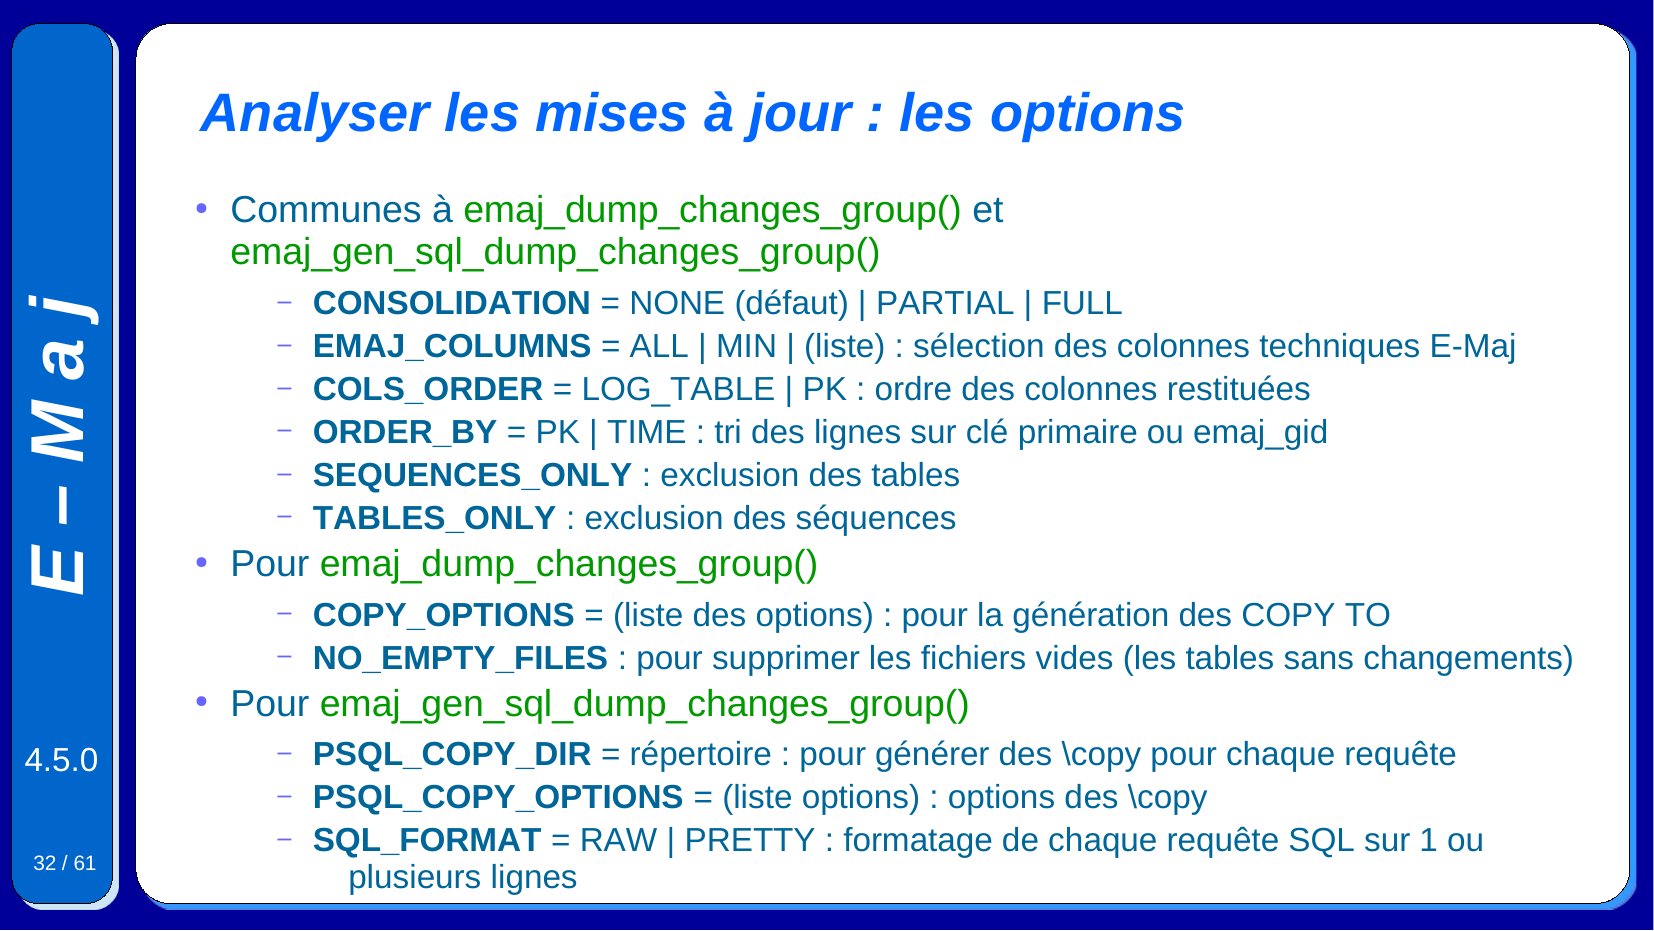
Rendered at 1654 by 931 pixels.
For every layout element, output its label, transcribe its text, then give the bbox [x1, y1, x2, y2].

list Communes à emaj_dump_changes_group() et emaj_gen_sql_dump_changes_group() CONSOLIDATION = NONE (défaut) | PARTIAL | FULL EMAJ_COLUMNS = ALL | MIN | (liste) : sélection des colonnes techniques E-Maj COLS_ORDER = LOG_TABLE | PK : ordre des colonnes restituées ORDER_BY = PK | TIME : tri des lignes sur clé primaire ou emaj_gid SEQUENCES_ONLY : exclusion des tables TABLES_ONLY : exclusion des séquences Pour emaj_dump_changes_group() COPY_OPTIONS = (liste des options) : pour la génération des COPY TO NO_EMPTY_FILES : pour supprimer les fichiers vides (les tables sans changements) Pour emaj_gen_sql_dump_changes_group() PSQL_COPY_DIR = répertoire : pour générer des \copy pour chaque requête PSQL_COPY_OPTIONS = (liste options) : options des \copy SQL_FORMAT = RAW | PRETTY : formatage de chaque requête SQL sur 1 ou plusieurs lignes [177, 188, 1587, 896]
title Analyser les mises à jour : les options [200, 34, 1575, 188]
